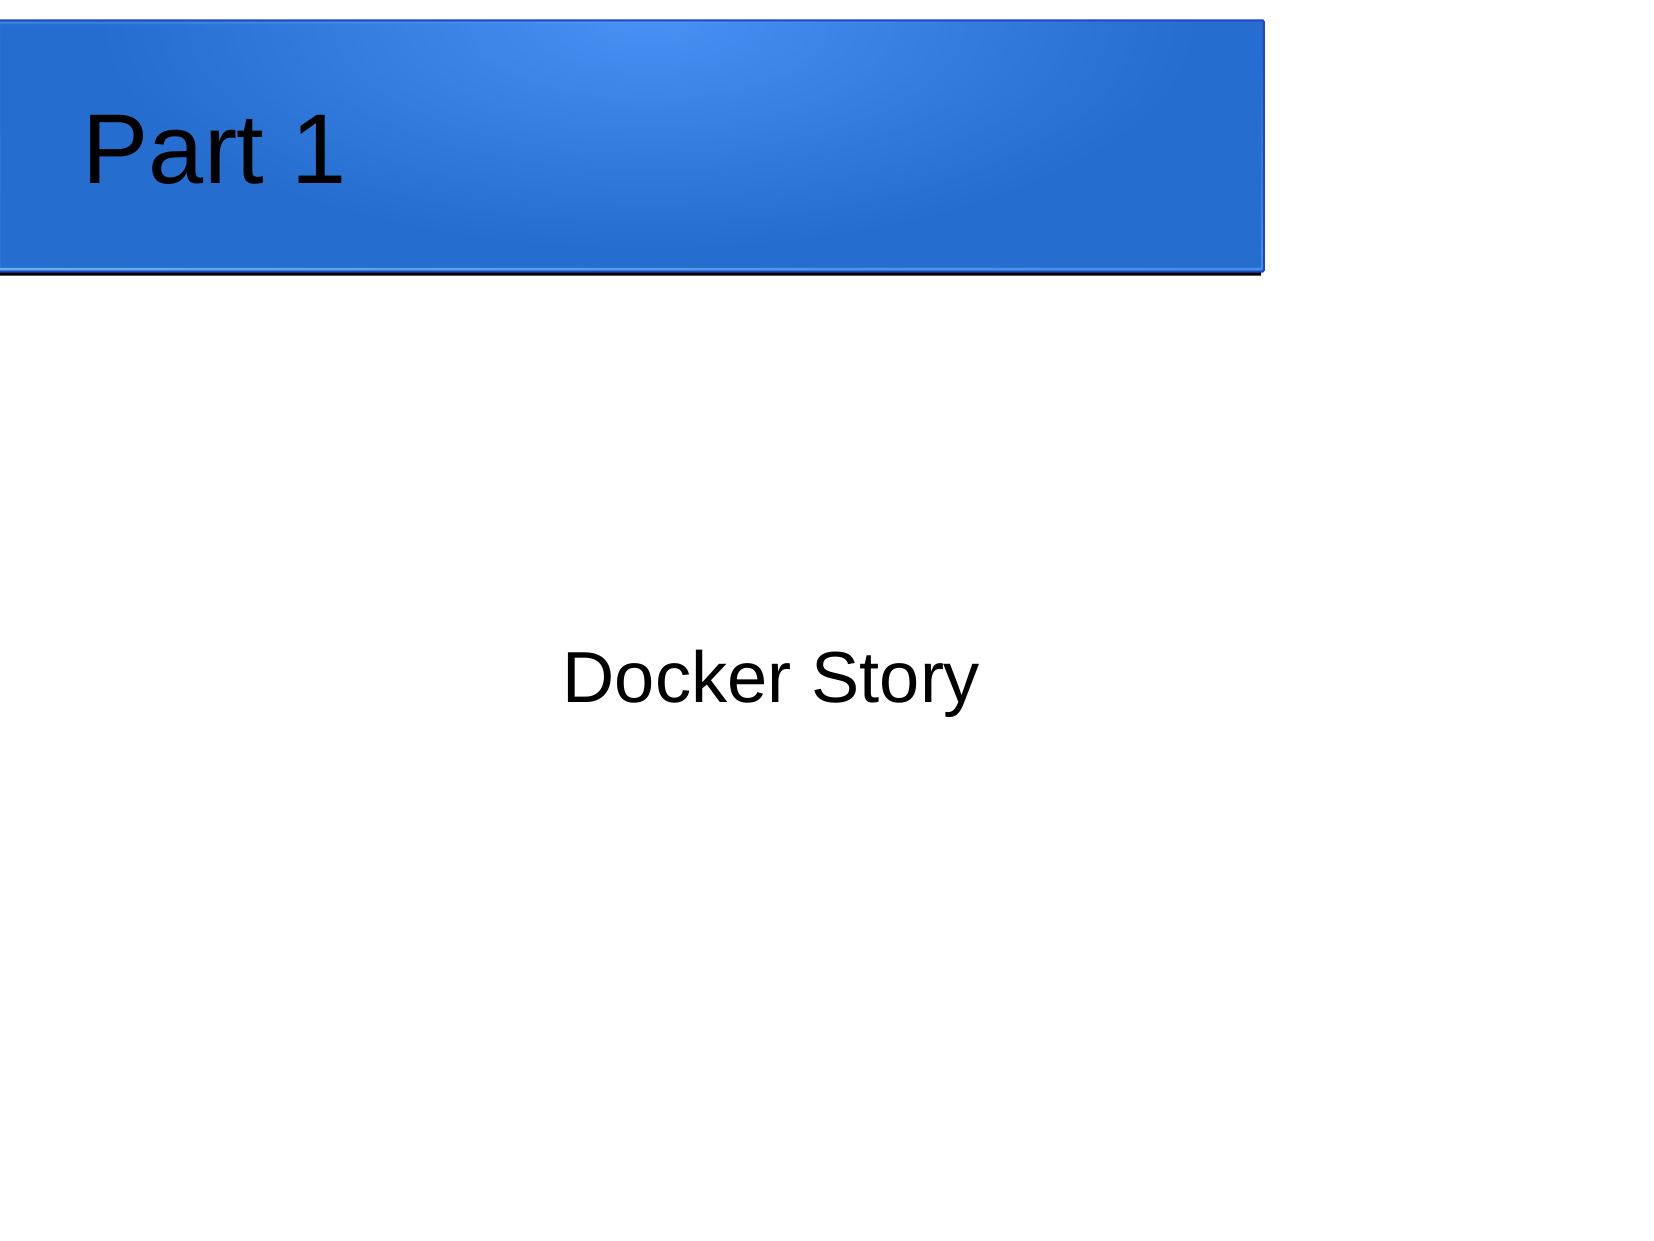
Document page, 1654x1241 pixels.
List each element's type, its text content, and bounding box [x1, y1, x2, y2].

title Part 1 [82, 47, 1235, 252]
list Docker Story [82, 299, 1571, 1019]
